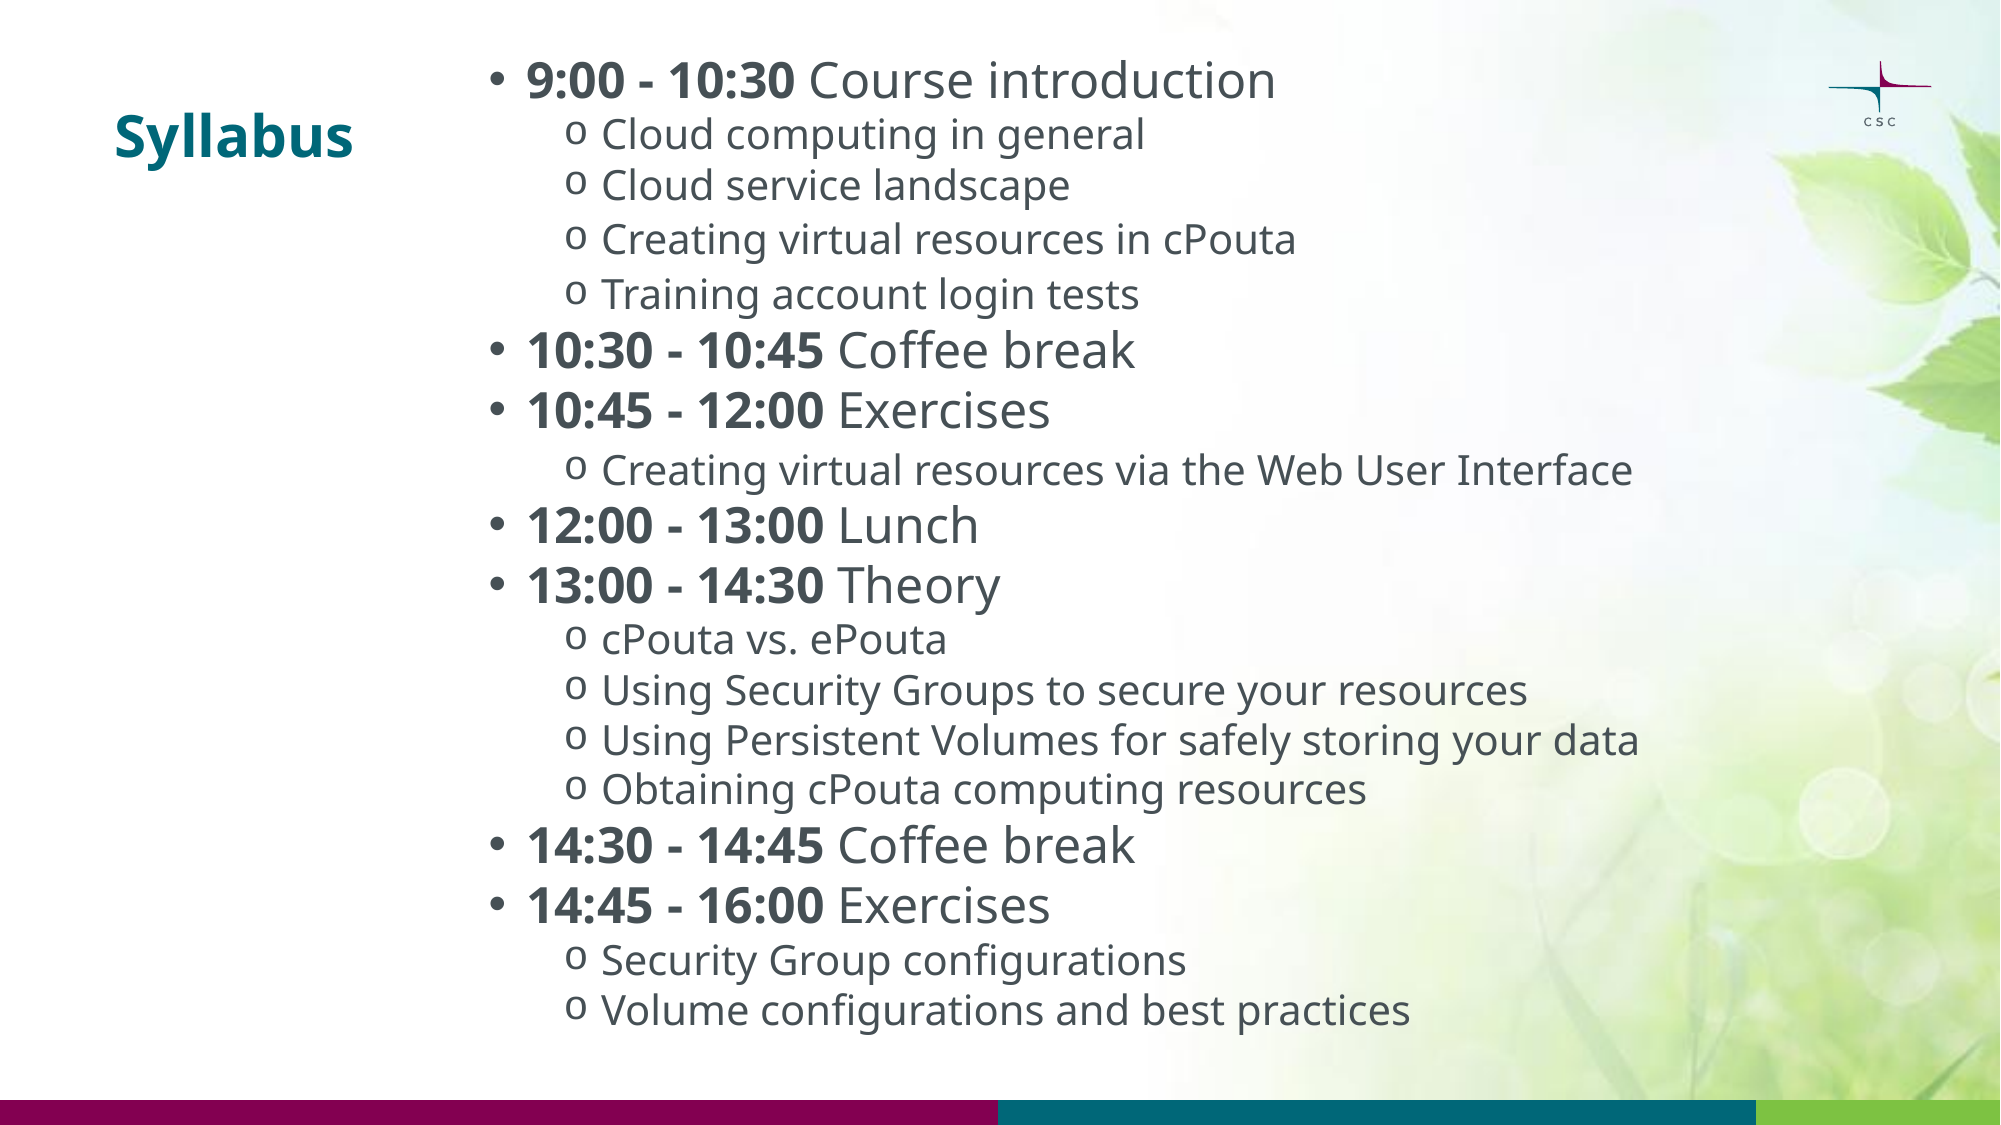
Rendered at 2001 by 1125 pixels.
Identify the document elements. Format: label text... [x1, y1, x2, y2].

title Syllabus [99, 40, 396, 229]
picture [0, 0, 2000, 1100]
list 9:00 - 10:30 Course introduction Cloud computing in general Cloud service landscape Creating virtual resources in cPouta Training account login tests 10:30 - 10:45 Coffee break 10:45 - 12:00 Exercises Creating virtual resources via the Web User Interface 12:00 - 13:00 Lunch 13:00 - 14:30 Theory cPouta vs. ePouta Using Security Groups to secure your resources Using Persistent Volumes for safely storing your data Obtaining cPouta computing resources 14:30 - 14:45 Coffee break 14:45 - 16:00 Exercises Security Group configurations Volume configurations and best practices [435, 40, 1786, 1088]
